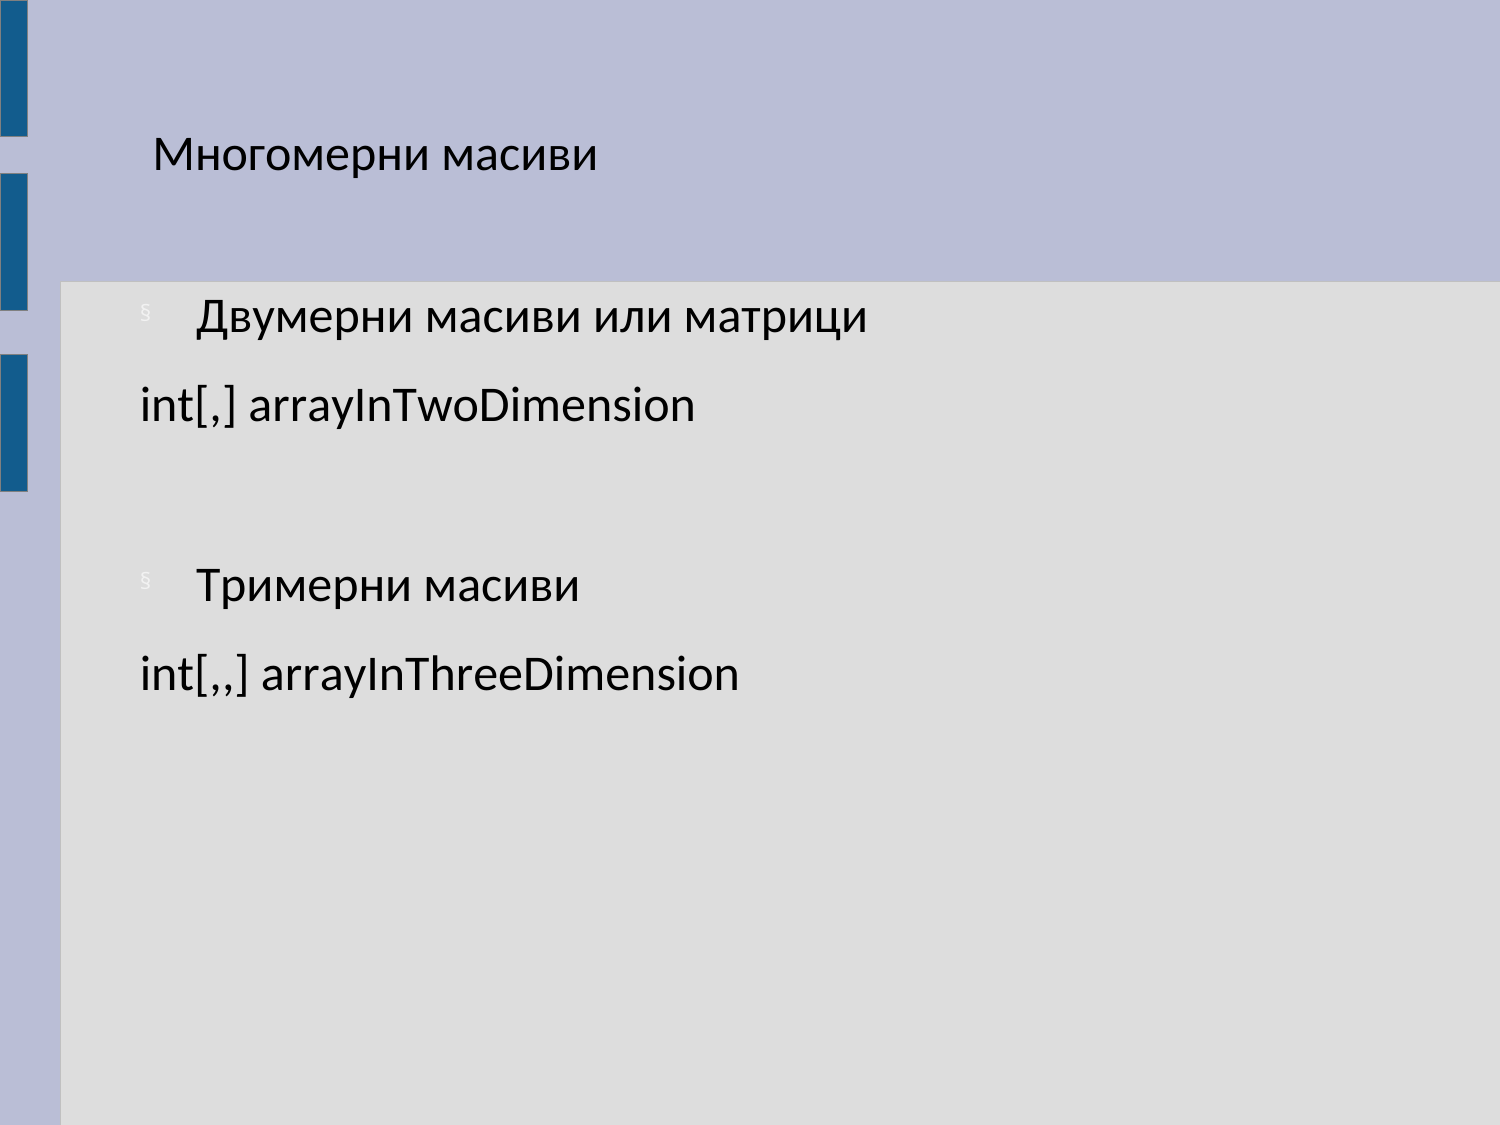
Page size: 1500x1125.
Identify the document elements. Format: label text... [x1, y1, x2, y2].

title Многомерни масиви [137, 112, 1488, 300]
list Двумерни масиви или матрици int[,] arrayInTwoDimension Тримерни масиви int[,,] arrayInThreeDimension [125, 275, 1375, 1018]
